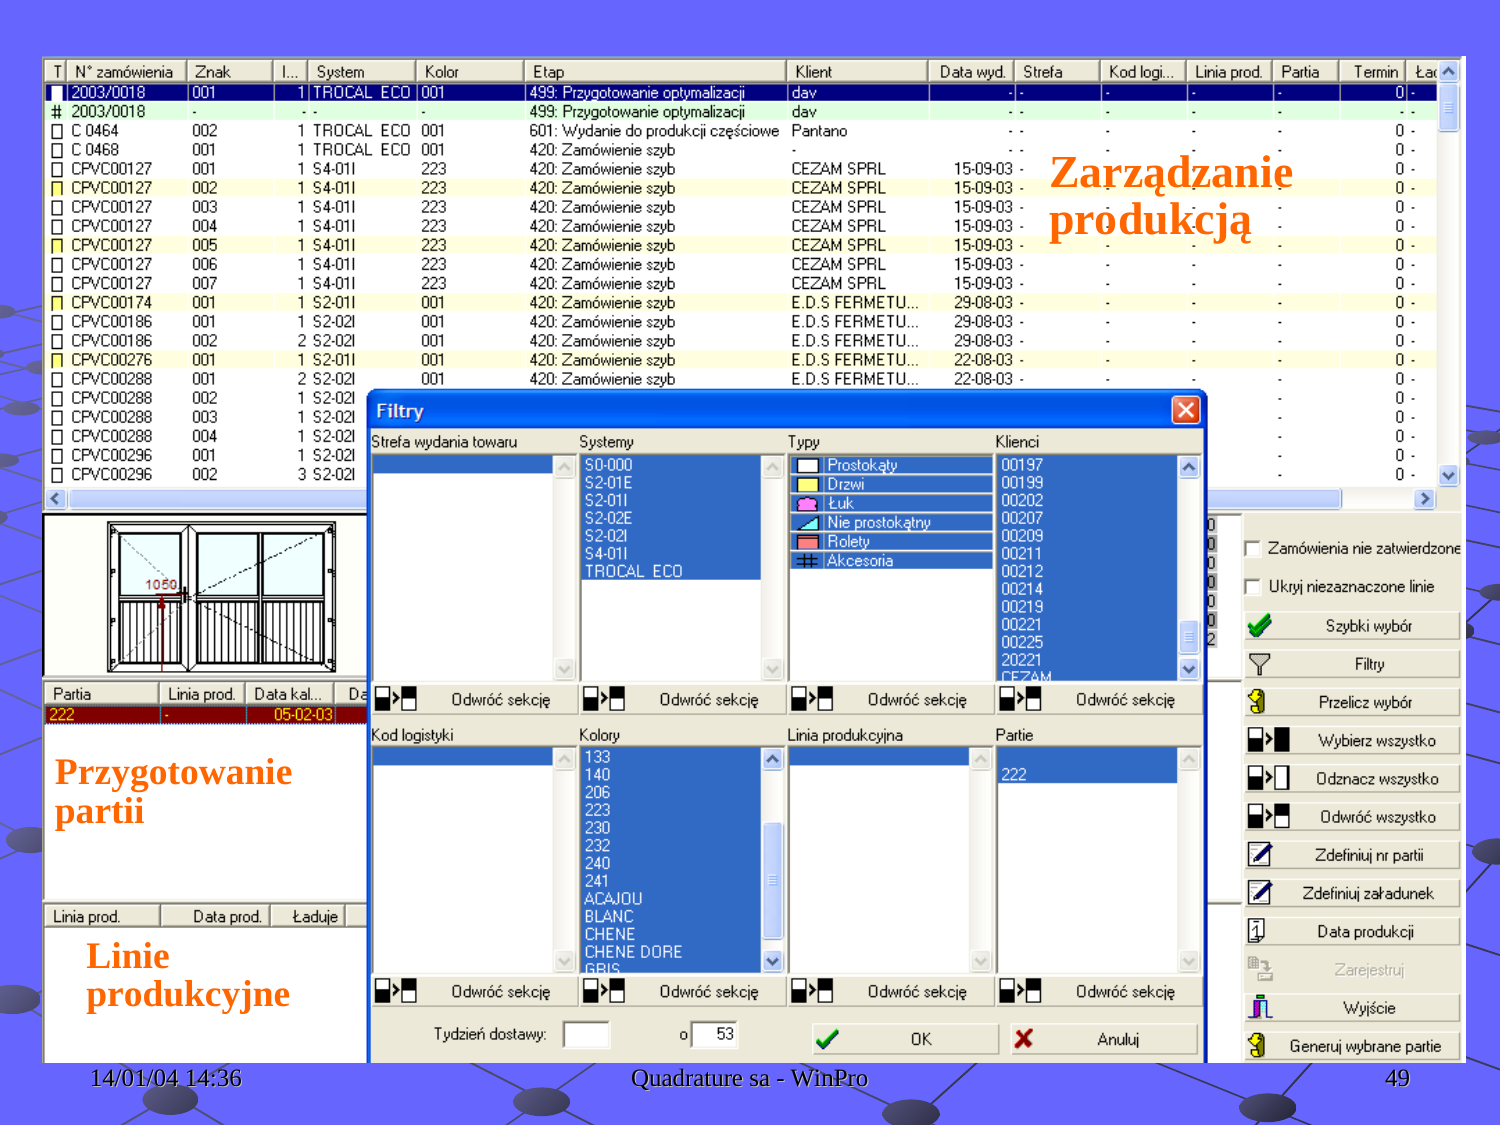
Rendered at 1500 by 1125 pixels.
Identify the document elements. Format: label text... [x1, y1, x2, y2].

text_box Zarządzanie produkcją [1049, 149, 1407, 245]
text_box Linie produkcyjne [86, 937, 342, 1015]
picture [42, 56, 1466, 1063]
text_box Przygotowanie partii [54, 753, 326, 832]
